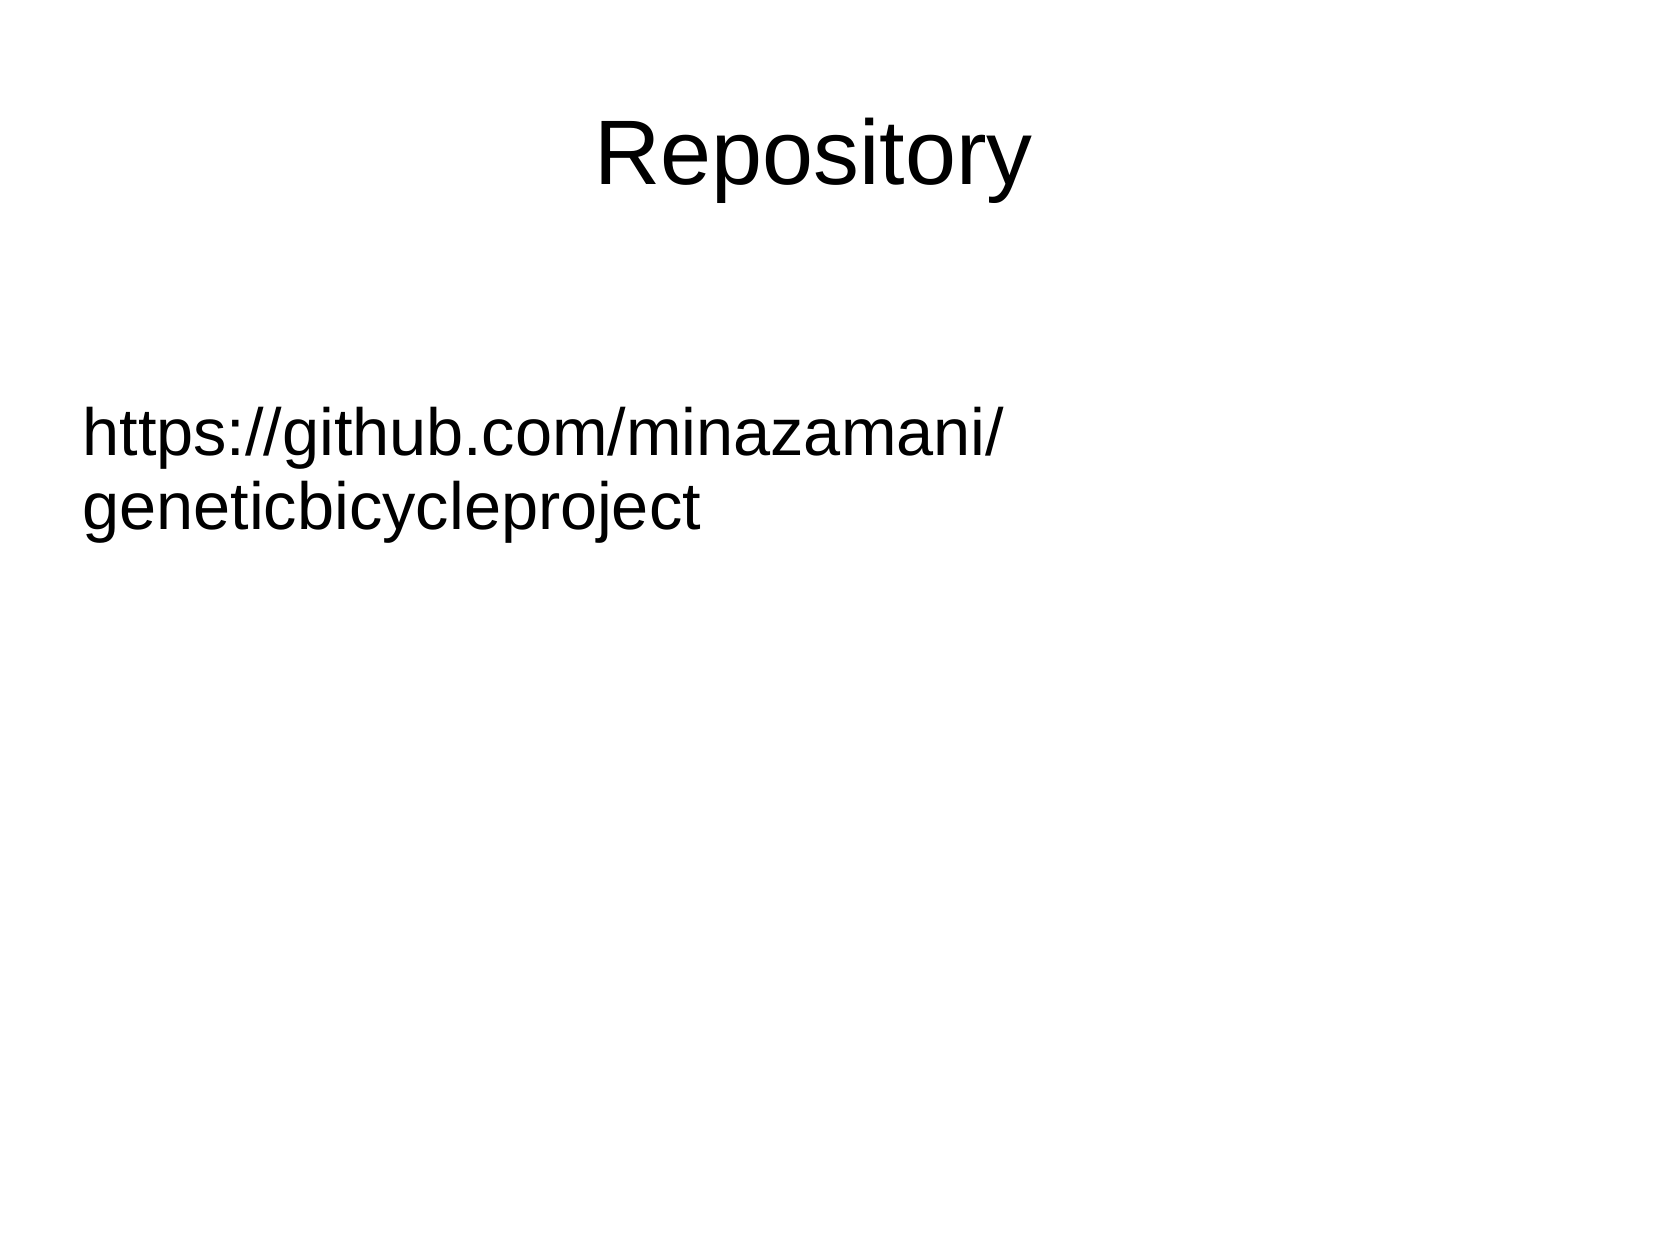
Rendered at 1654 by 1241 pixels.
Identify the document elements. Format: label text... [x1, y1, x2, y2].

list https://github.com/minazamani/geneticbicycleproject [82, 290, 1571, 1010]
title Repository [82, 49, 1571, 257]
